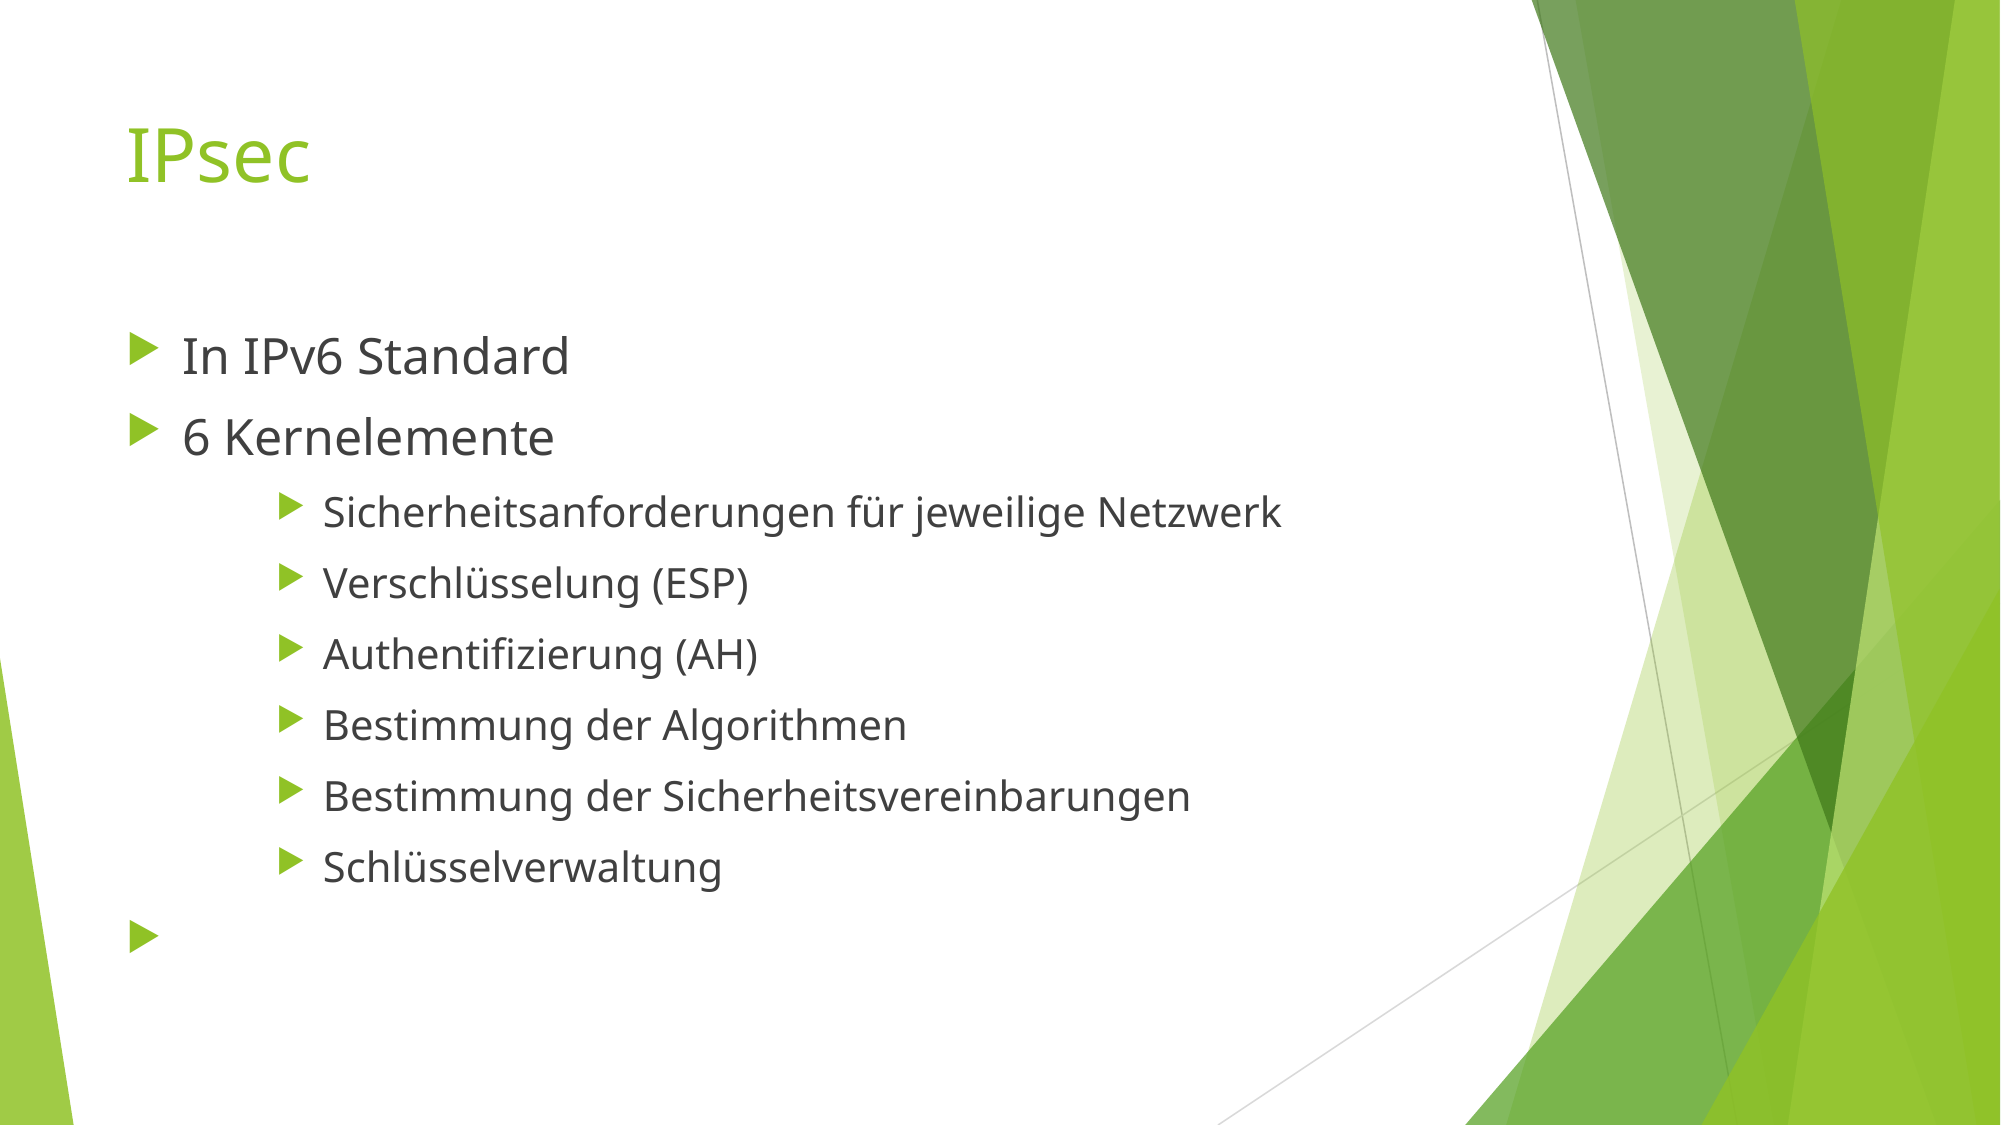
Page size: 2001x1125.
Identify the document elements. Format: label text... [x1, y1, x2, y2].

title IPsec [111, 99, 1522, 316]
list In IPv6 Standard 6 Kernelemente Sicherheitsanforderungen für jeweilige Netzwerk Verschlüsselung (ESP) Authentifizierung (AH) Bestimmung der Algorithmen Bestimmung der Sicherheitsvereinbarungen Schlüsselverwaltung [111, 316, 1522, 992]
